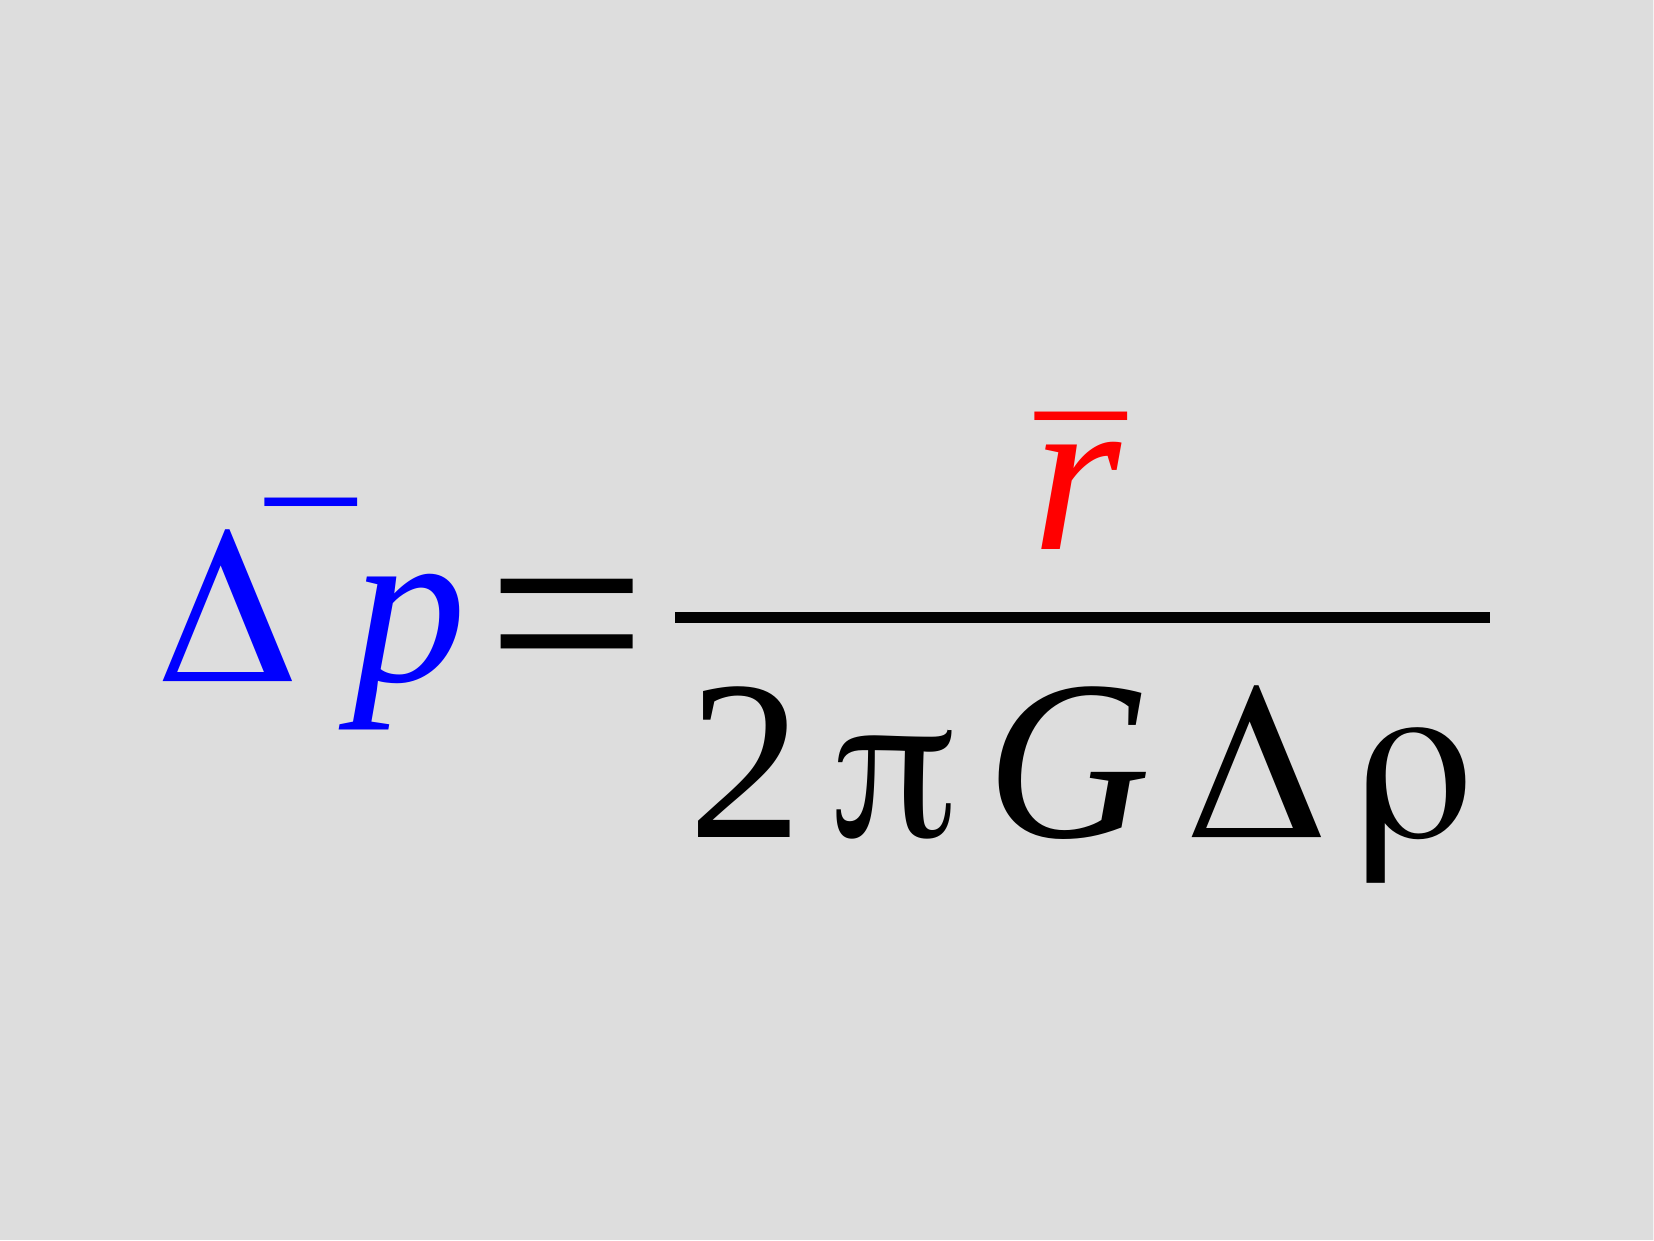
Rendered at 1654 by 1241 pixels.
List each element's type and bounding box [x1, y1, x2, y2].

chart [145, 346, 1508, 894]
